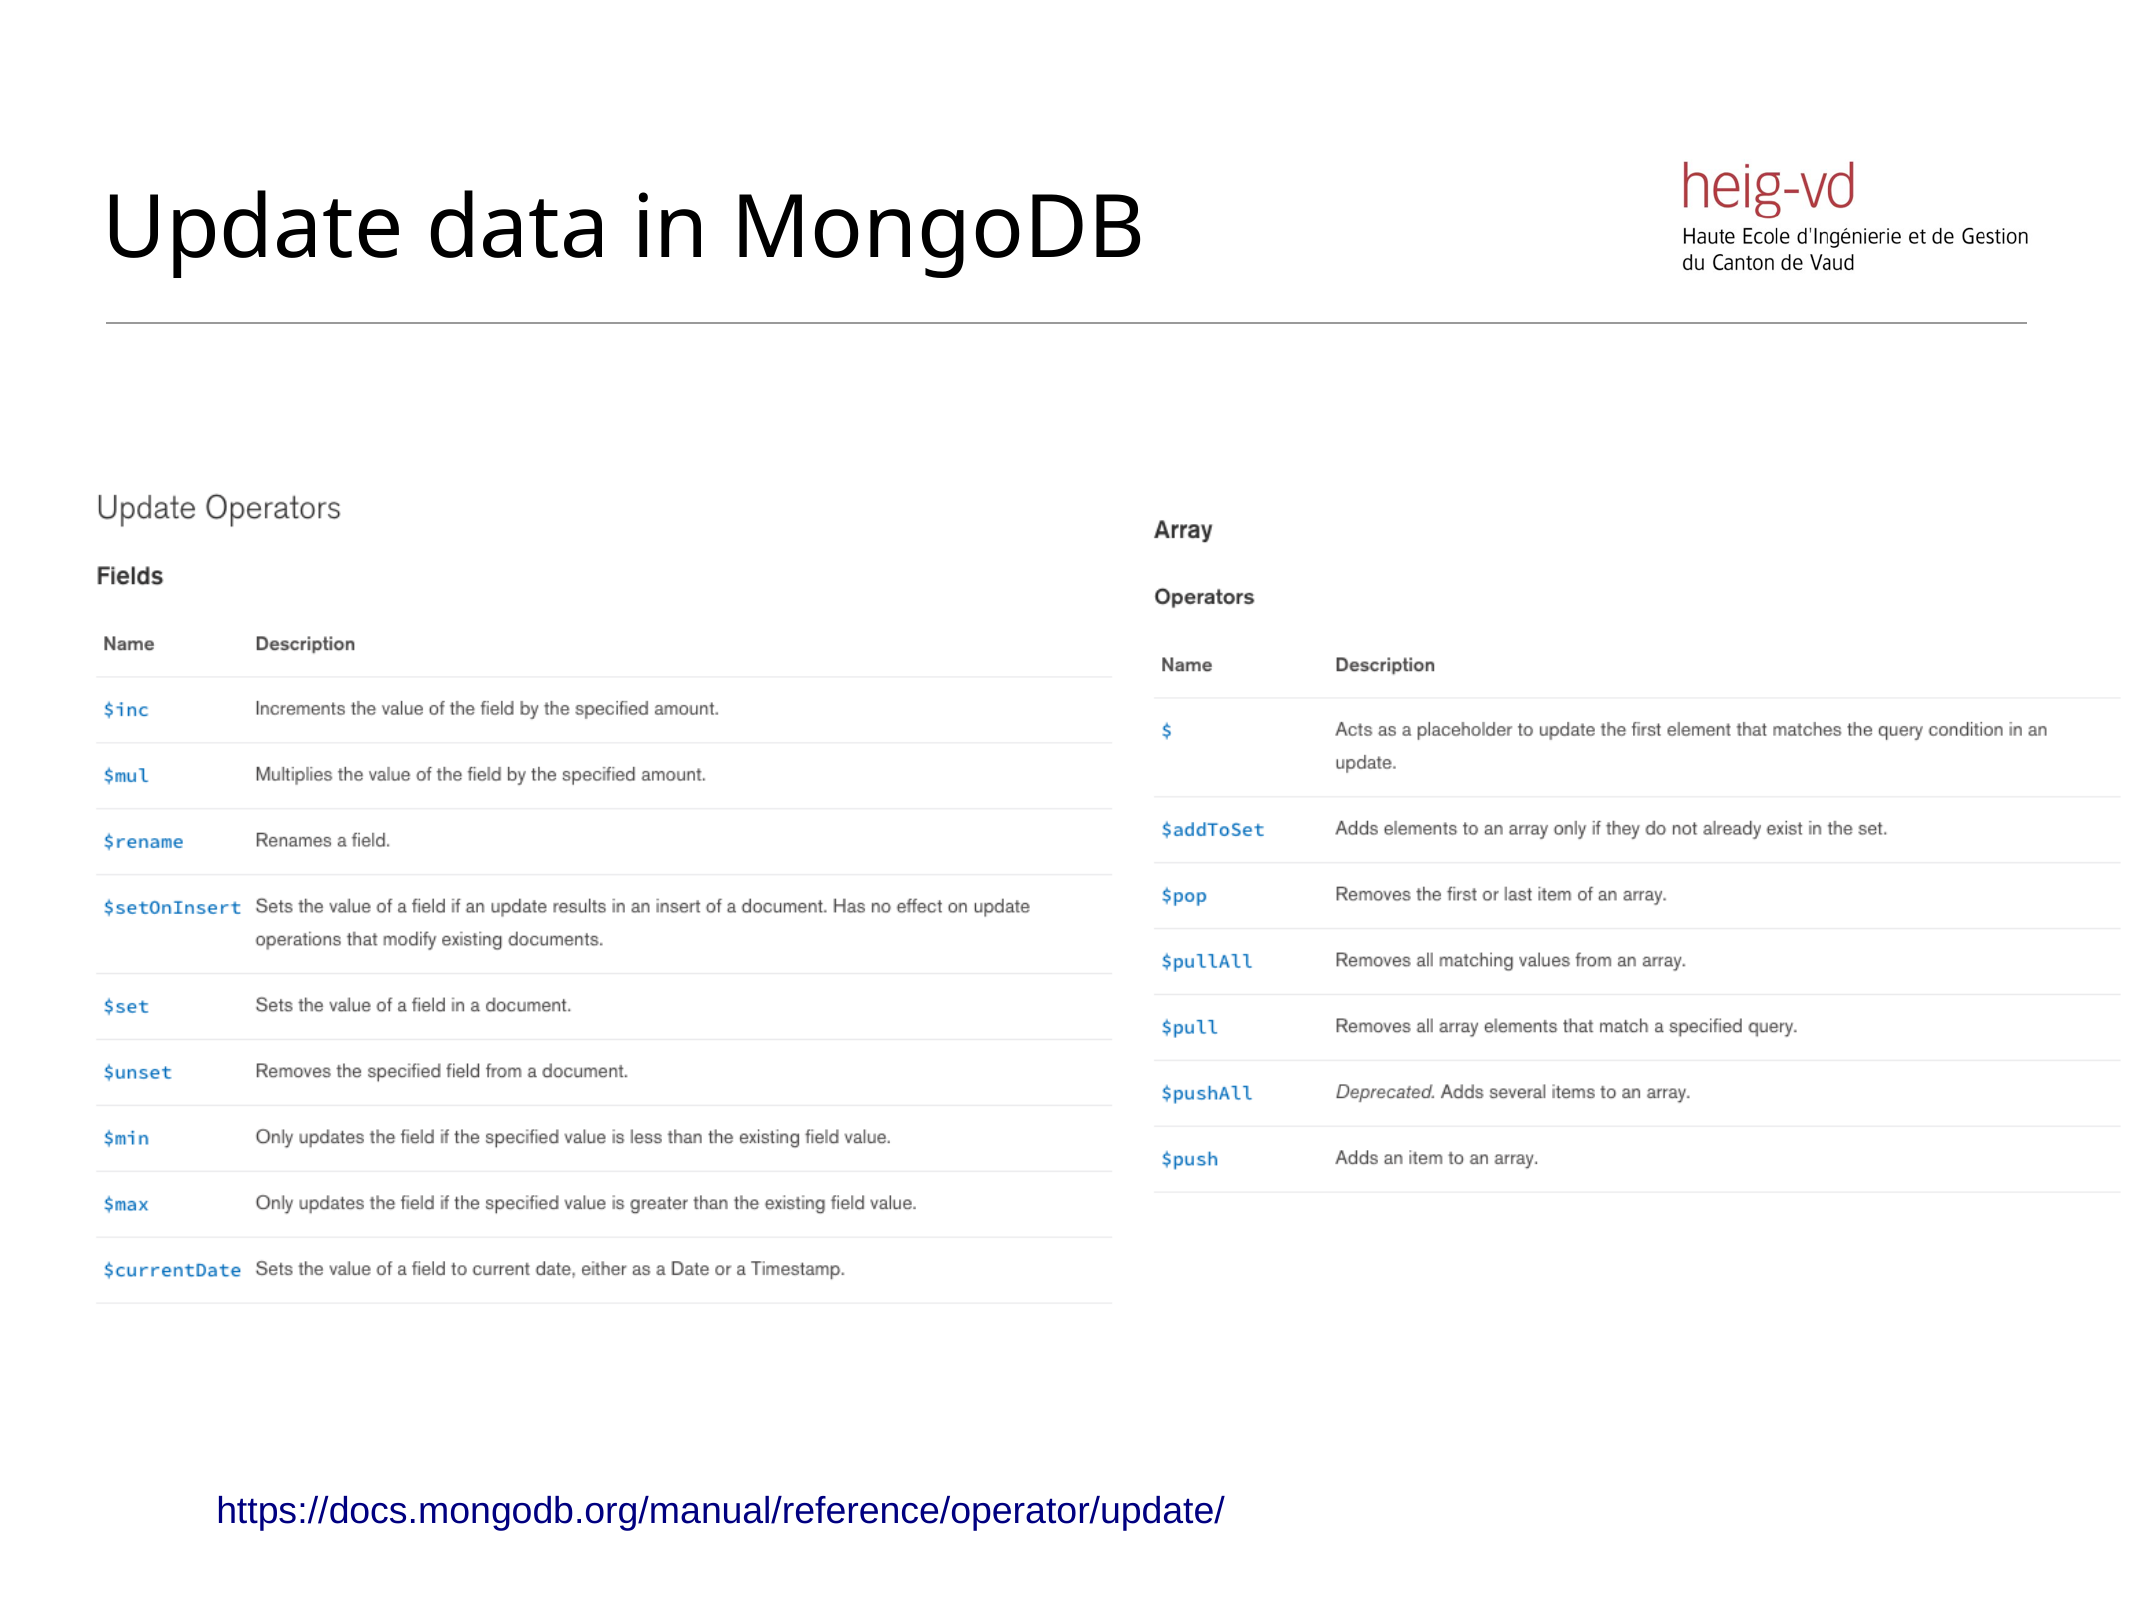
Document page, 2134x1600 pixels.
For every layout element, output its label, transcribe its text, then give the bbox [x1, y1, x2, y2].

text_box https://docs.mongodb.org/manual/reference/operator/update/ [207, 1477, 1926, 1540]
picture [84, 480, 1126, 1315]
picture [1146, 508, 2134, 1204]
title Update data in MongoDB [93, 54, 2040, 284]
